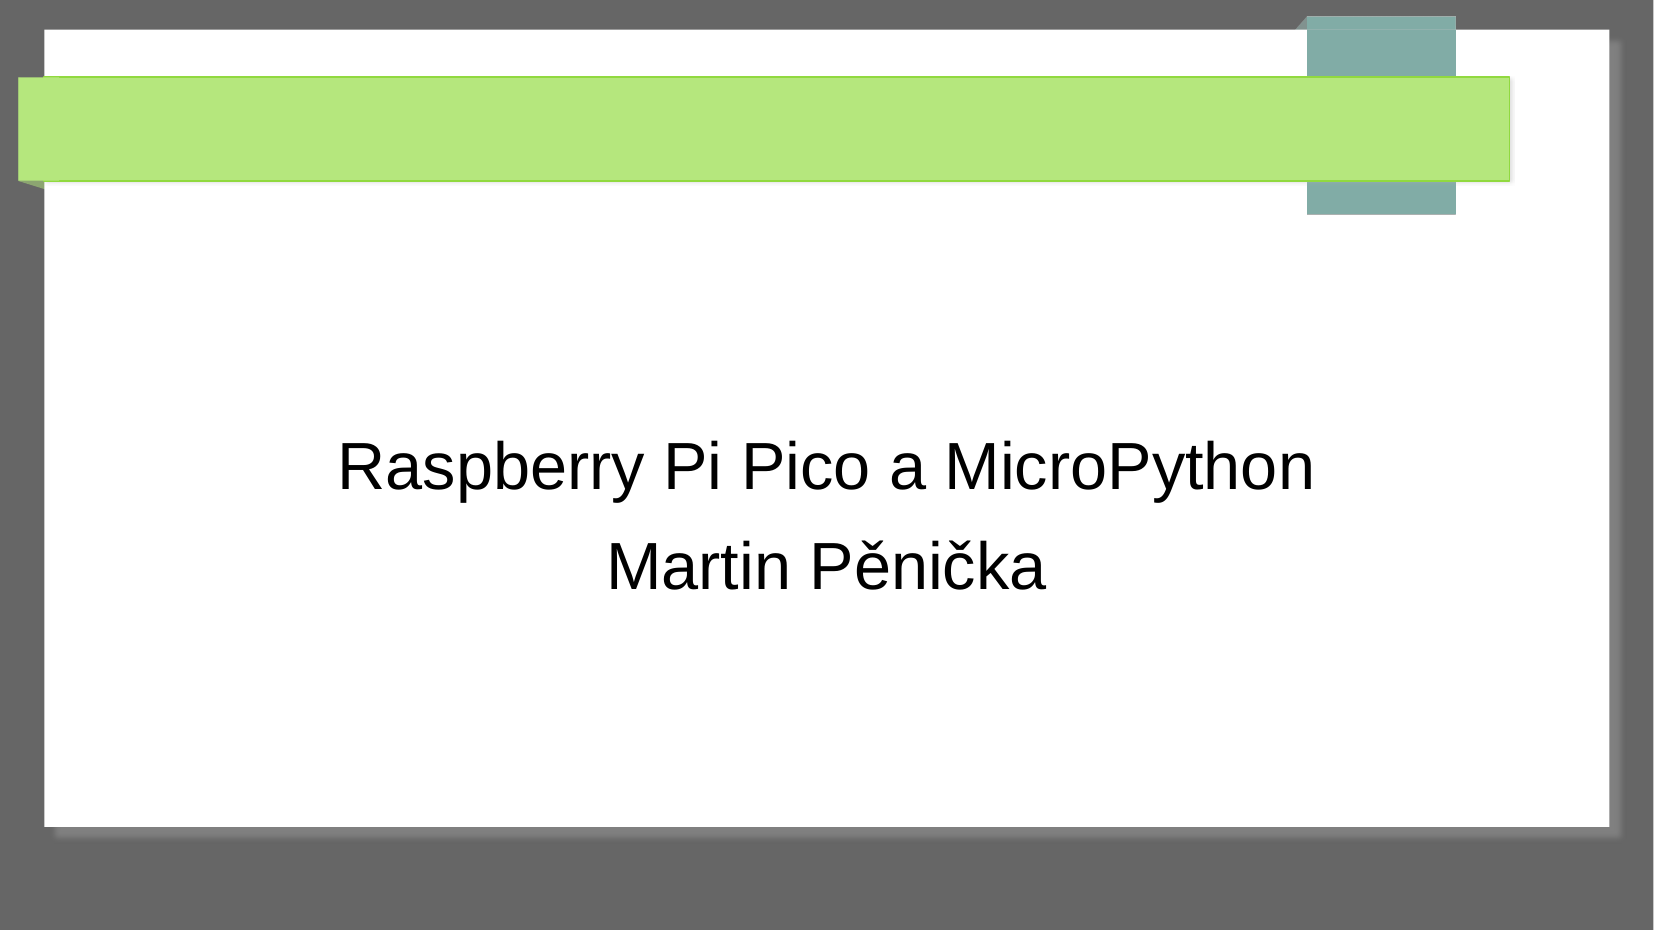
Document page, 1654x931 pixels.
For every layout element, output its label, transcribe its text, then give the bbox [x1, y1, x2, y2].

subtitle Raspberry Pi Pico a MicroPython Martin Pěnička [88, 221, 1565, 813]
